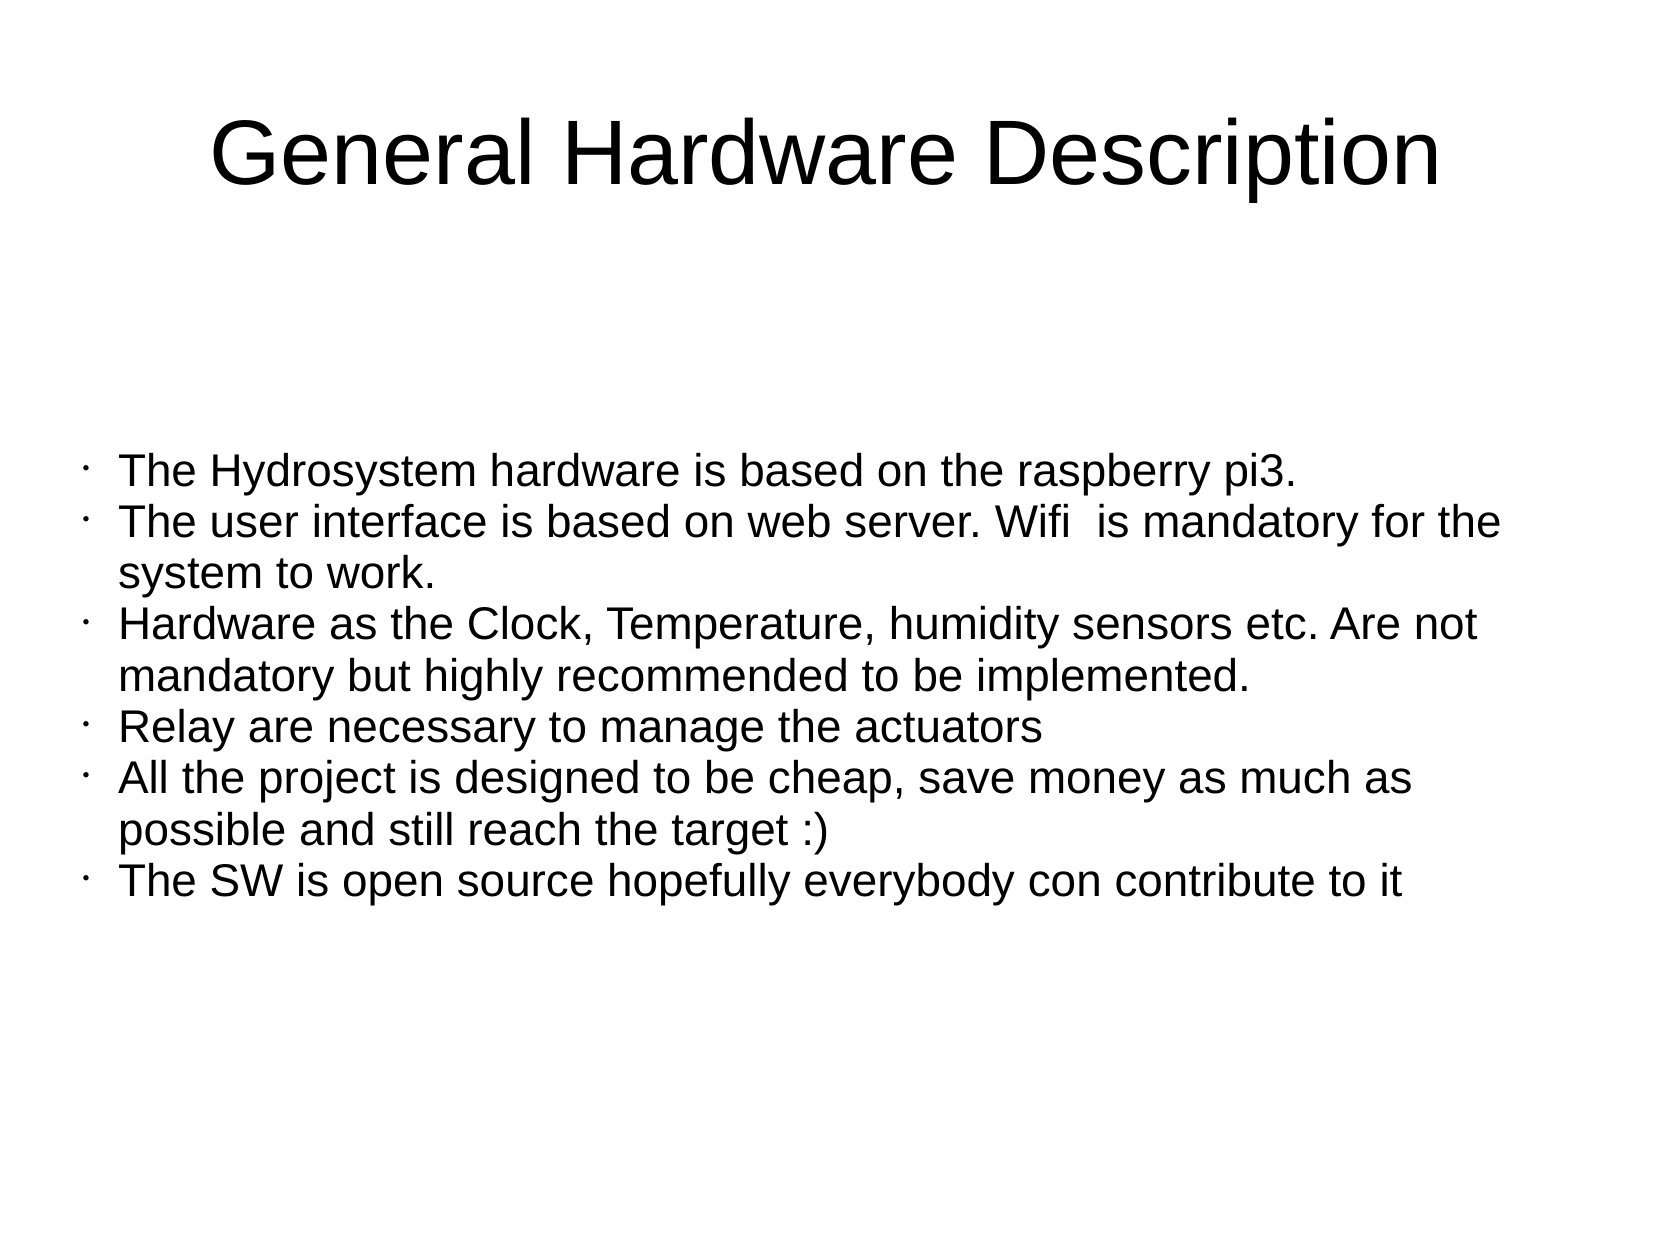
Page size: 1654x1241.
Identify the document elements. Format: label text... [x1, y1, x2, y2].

title General Hardware Description [82, 49, 1571, 257]
subtitle The Hydrosystem hardware is based on the raspberry pi3. The user interface is based on web server. Wifi is mandatory for the system to work. Hardware as the Clock, Temperature, humidity sensors etc. Are not mandatory but highly recommended to be implemented. Relay are necessary to manage the actuators All the project is designed to be cheap, save money as much as possible and still reach the target :) The SW is open source hopefully everybody con contribute to it [82, 290, 1571, 1010]
